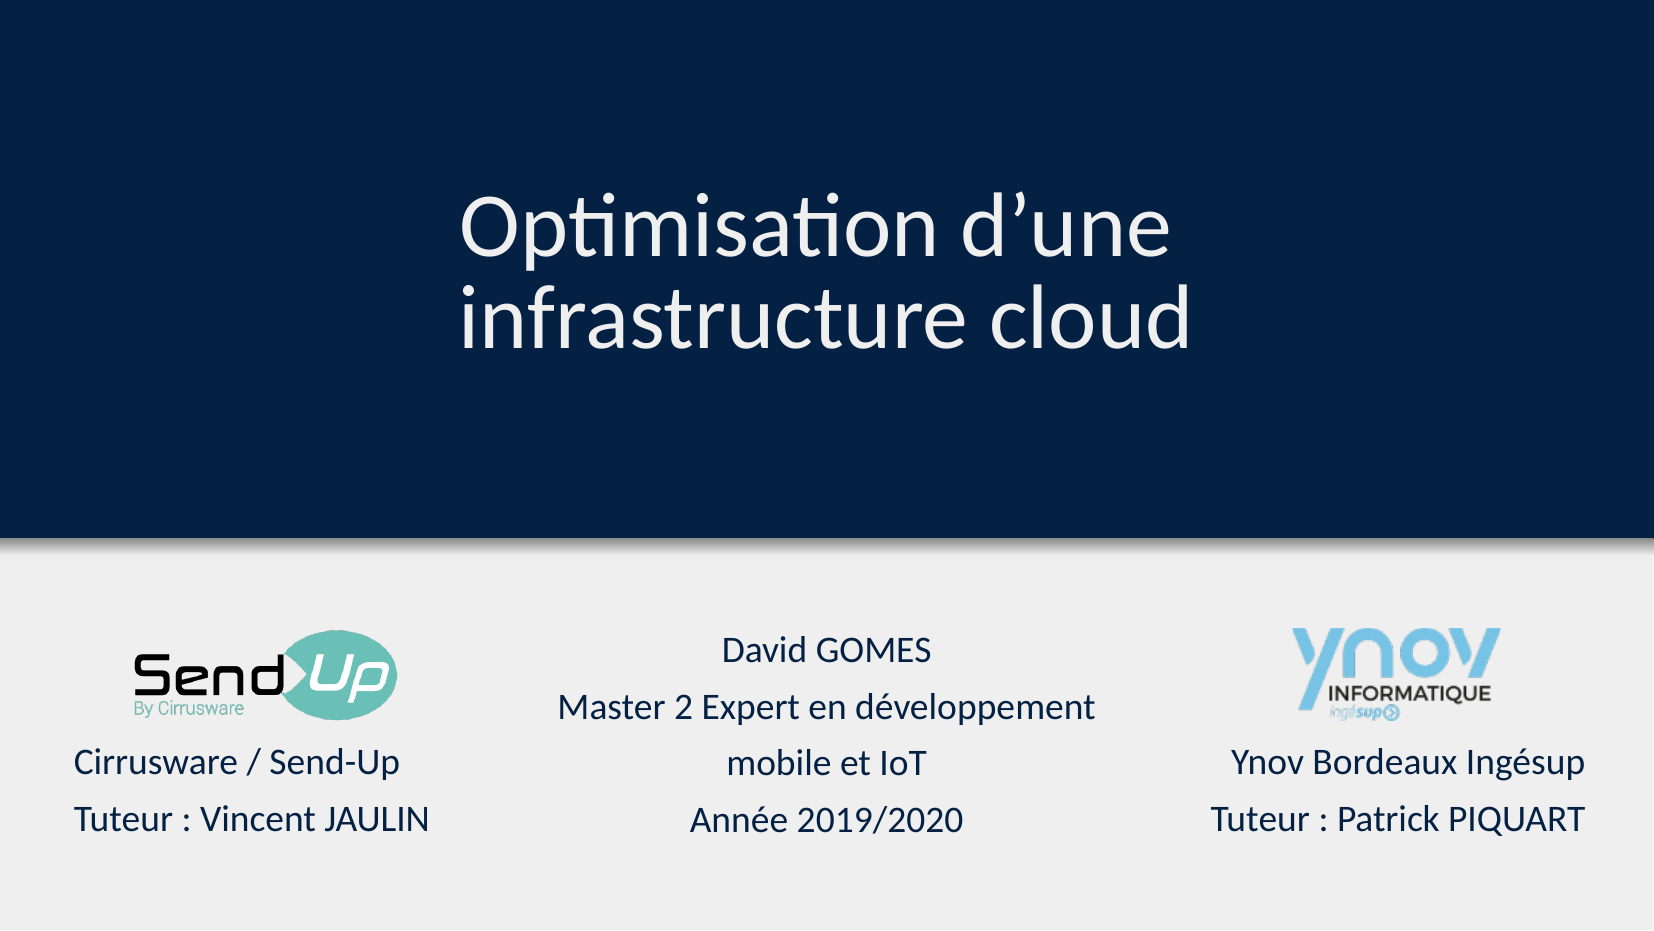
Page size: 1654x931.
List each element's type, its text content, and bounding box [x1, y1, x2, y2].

text_box Ynov Bordeaux Ingésup Tuteur : Patrick PIQUART [1146, 720, 1601, 862]
text_box Cirrusware / Send-Up Tuteur : Vincent JAULIN [59, 720, 497, 862]
picture [129, 625, 402, 721]
text_box David GOMES Master 2 Expert en développement mobile et IoT Année 2019/2020 [507, 608, 1146, 903]
picture [1209, 620, 1571, 721]
title Optimisation d’une infrastructure cloud [82, 187, 1571, 372]
text_box [0, 0, 1654, 556]
